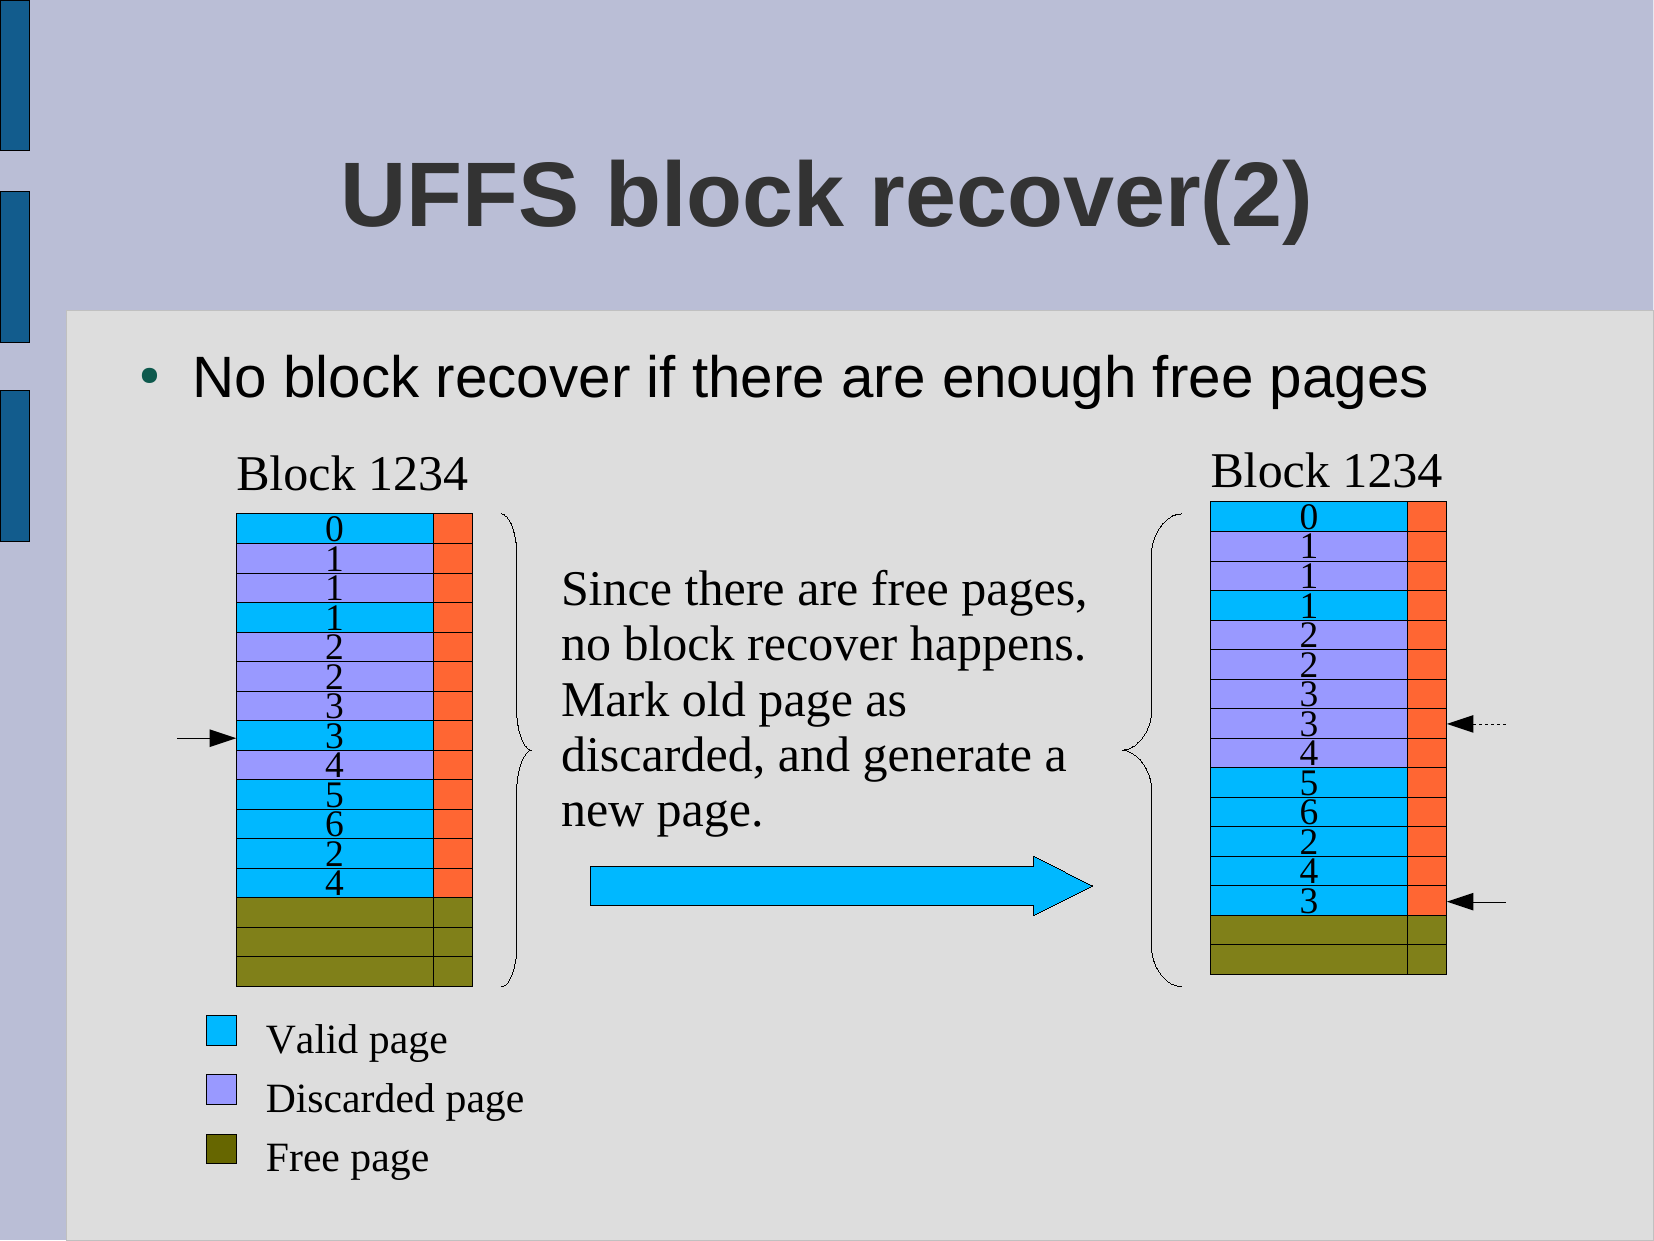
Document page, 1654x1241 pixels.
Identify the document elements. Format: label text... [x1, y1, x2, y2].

text_box Discarded page [265, 1074, 650, 1123]
text_box 3 [236, 691, 433, 720]
text_box 0 [1210, 501, 1407, 532]
text_box Block 1234 [236, 445, 502, 502]
text_box 3 [1210, 885, 1407, 915]
text_box 2 [1210, 620, 1407, 649]
text_box [236, 513, 473, 987]
text_box 2 [236, 661, 433, 691]
text_box [206, 1134, 237, 1164]
text_box 4 [1210, 738, 1407, 767]
text_box 1 [1210, 590, 1407, 620]
text_box 2 [1210, 826, 1407, 856]
text_box 2 [1210, 649, 1407, 679]
text_box 4 [1210, 856, 1407, 885]
text_box 1 [1210, 532, 1407, 561]
text_box [206, 1015, 237, 1046]
text_box 4 [236, 868, 433, 897]
text_box 4 [236, 750, 433, 779]
text_box Free page [265, 1134, 591, 1182]
text_box 1 [236, 544, 433, 573]
text_box 2 [236, 838, 433, 868]
text_box 3 [1210, 708, 1407, 738]
text_box 3 [1210, 679, 1407, 708]
text_box 1 [236, 602, 433, 632]
text_box 0 [236, 513, 433, 544]
text_box 6 [236, 810, 433, 838]
text_box 5 [236, 779, 433, 810]
text_box [206, 1074, 237, 1105]
text_box [590, 857, 1093, 916]
text_box 1 [236, 573, 433, 602]
text_box 5 [1210, 767, 1407, 798]
text_box 2 [236, 632, 433, 661]
text_box 3 [236, 720, 433, 750]
text_box Valid page [265, 1015, 621, 1063]
text_box Since there are free pages, no block recover happens. Mark old page as discarded, and generate a new page. [561, 561, 1093, 857]
text_box 1 [1210, 561, 1407, 590]
text_box 6 [1210, 798, 1407, 826]
title UFFS block recover(2) [121, 91, 1534, 299]
text_box Block 1234 [1210, 442, 1477, 500]
text_box [1210, 501, 1447, 975]
list No block recover if there are enough free pages [121, 344, 1534, 414]
